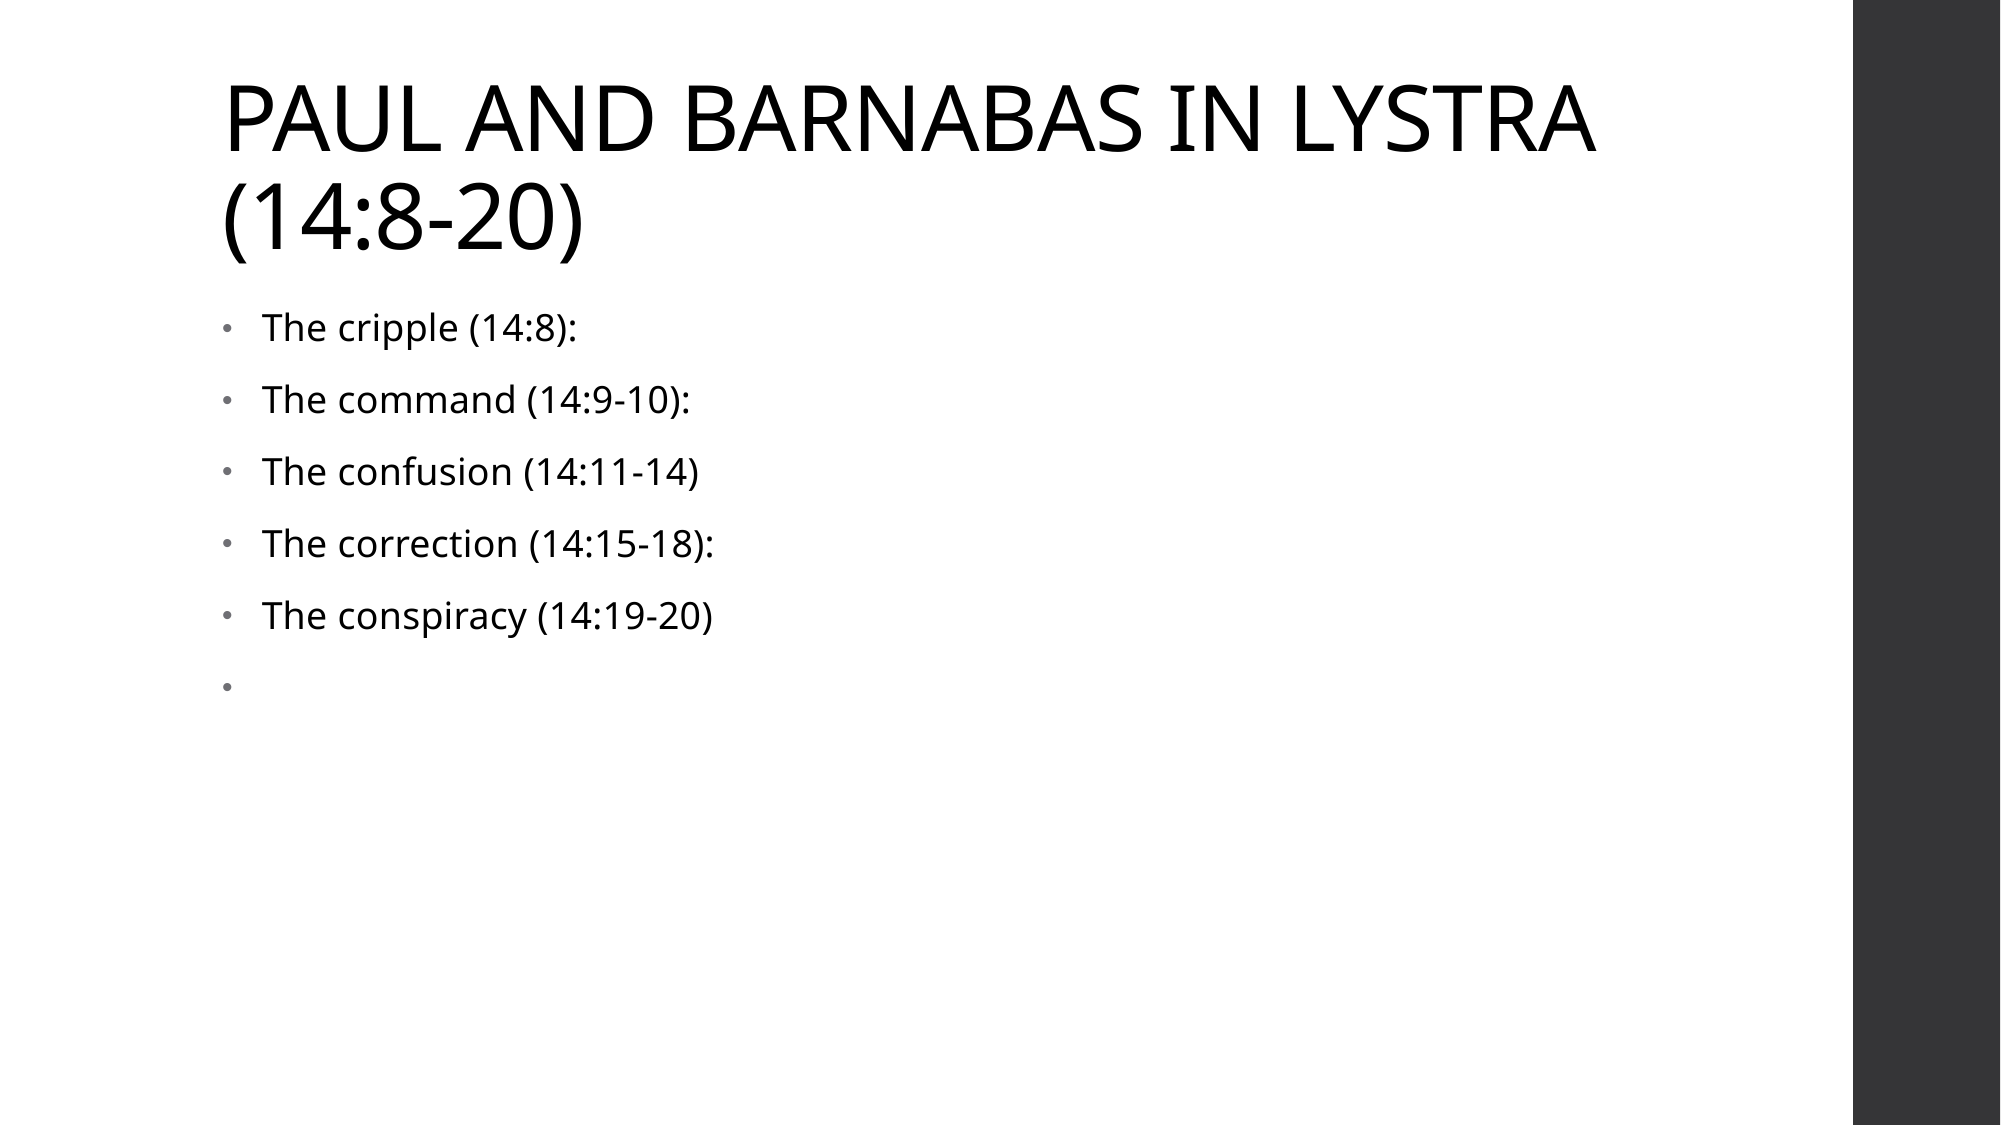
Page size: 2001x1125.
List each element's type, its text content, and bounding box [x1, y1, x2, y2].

title PAUL AND BARNABAS IN LYSTRA (14:8-20) [206, 60, 1797, 278]
list The cripple (14:8): The command (14:9-10): The confusion (14:11-14) The correction (14:15-18): The conspiracy (14:19-20) [206, 299, 1617, 1014]
